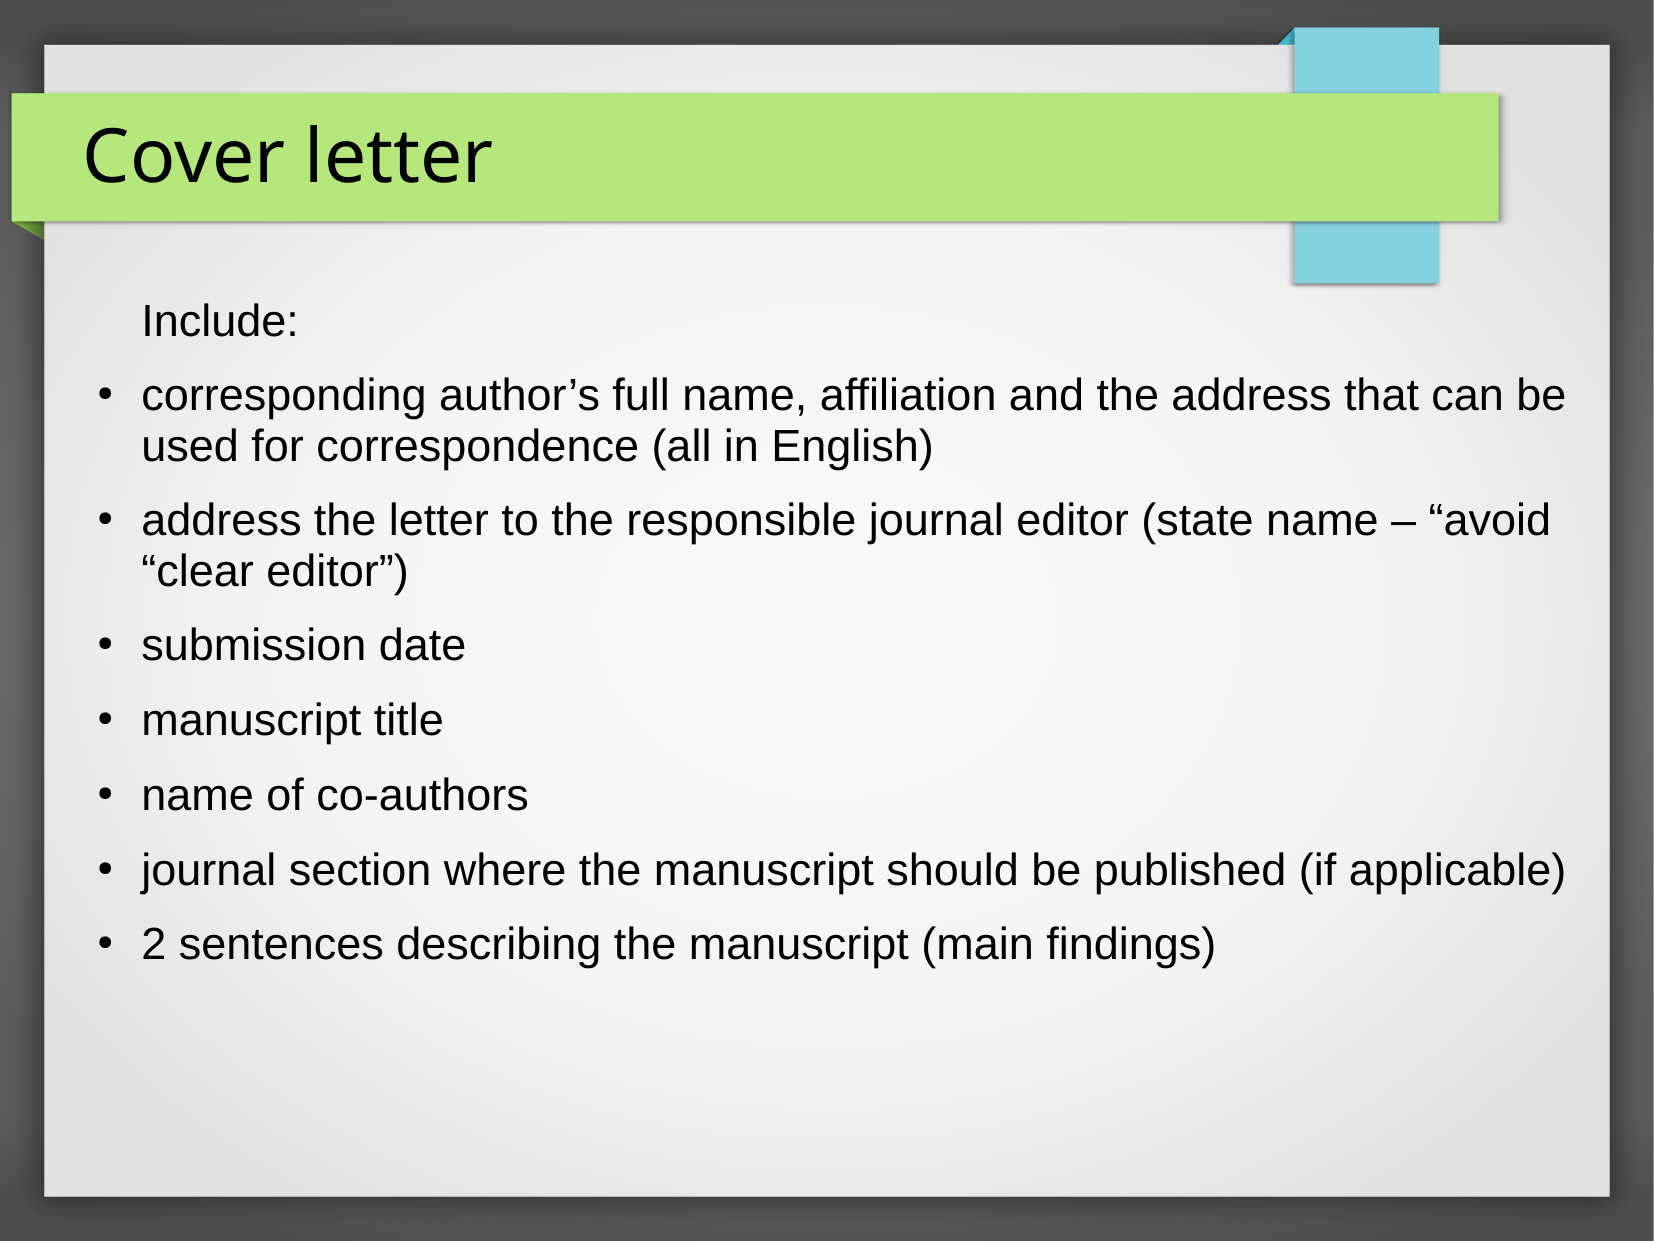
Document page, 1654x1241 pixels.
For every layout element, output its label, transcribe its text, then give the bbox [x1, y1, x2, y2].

picture [0, 0, 1654, 1241]
list Include: corresponding author’s full name, affiliation and the address that can be used for correspondence (all in English) address the letter to the responsible journal editor (state name – “avoid “clear editor”) submission date manuscript title name of co-authors journal section where the manuscript should be published (if applicable) 2 sentences describing the manuscript (main findings) [82, 295, 1571, 1015]
title Cover letter [82, 94, 1264, 213]
